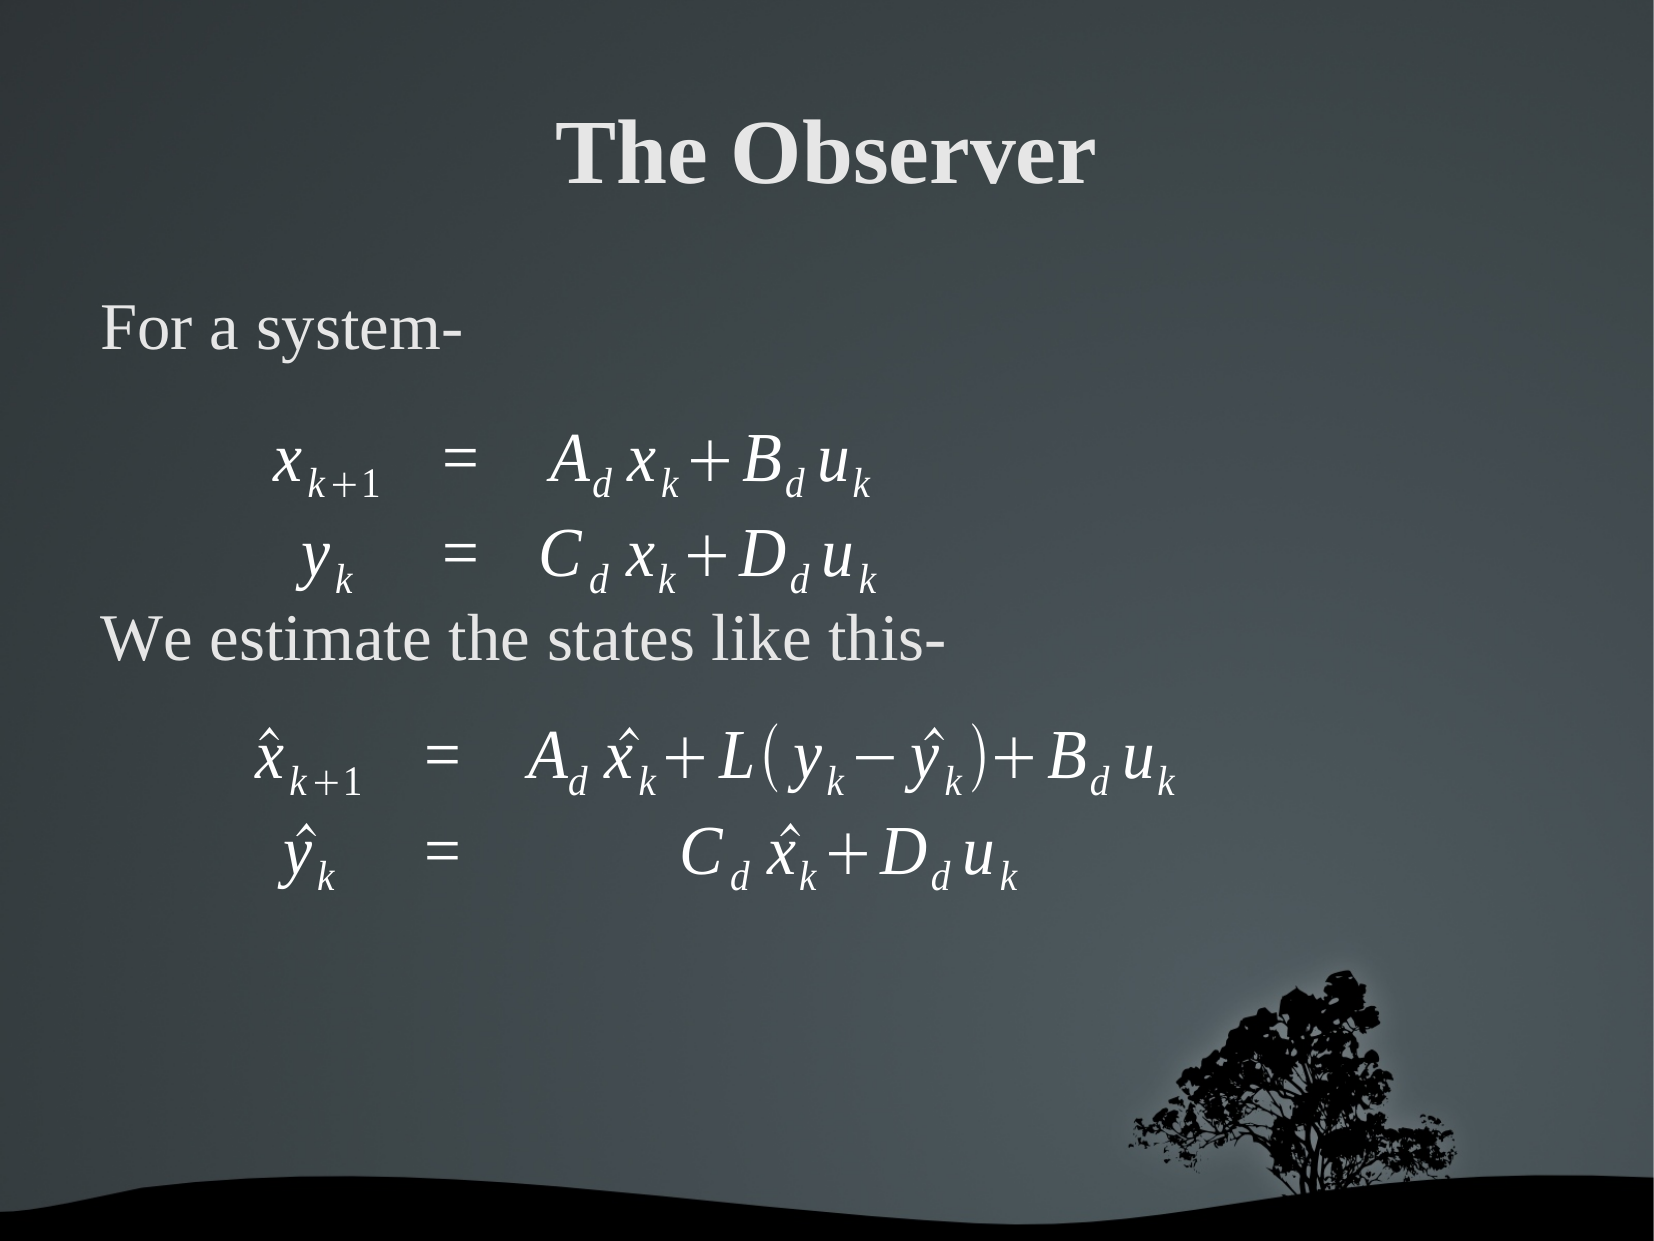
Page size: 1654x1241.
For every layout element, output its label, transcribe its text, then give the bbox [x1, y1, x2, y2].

picture [0, 0, 1654, 1241]
list For a system- We estimate the states like this- [82, 290, 1571, 1094]
chart [263, 412, 882, 603]
chart [245, 709, 1182, 901]
title The Observer [82, 56, 1571, 250]
